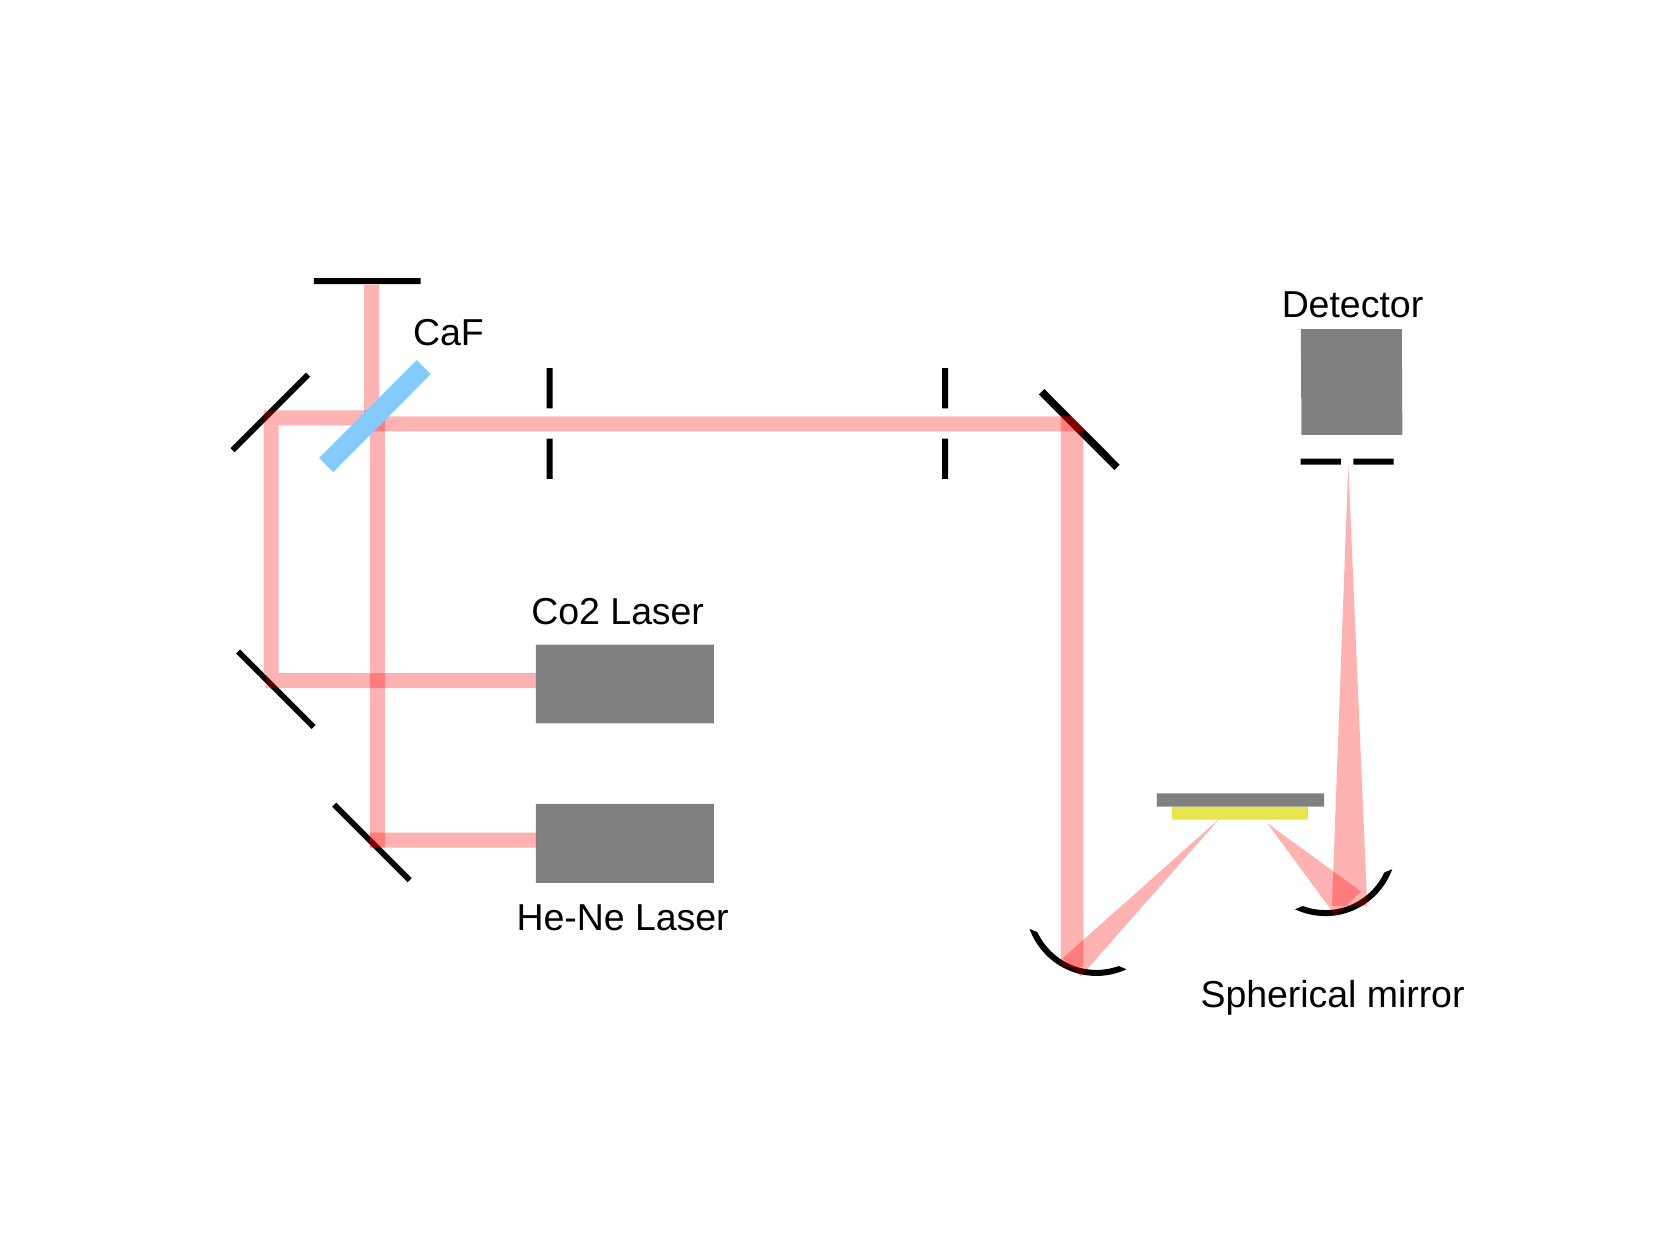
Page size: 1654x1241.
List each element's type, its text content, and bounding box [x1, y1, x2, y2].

text_box CaF [290, 312, 607, 353]
text_box [546, 368, 553, 409]
text_box Detector [1200, 285, 1505, 324]
text_box He-Ne Laser [464, 897, 781, 938]
text_box Spherical mirror [1180, 975, 1486, 1014]
text_box [313, 278, 421, 312]
text_box [1300, 329, 1403, 435]
text_box [942, 438, 949, 479]
text_box [942, 368, 949, 409]
text_box [546, 438, 553, 479]
text_box Co2 Laser [459, 591, 777, 632]
text_box [1353, 458, 1394, 465]
text_box [230, 314, 1492, 992]
text_box [1300, 458, 1341, 465]
